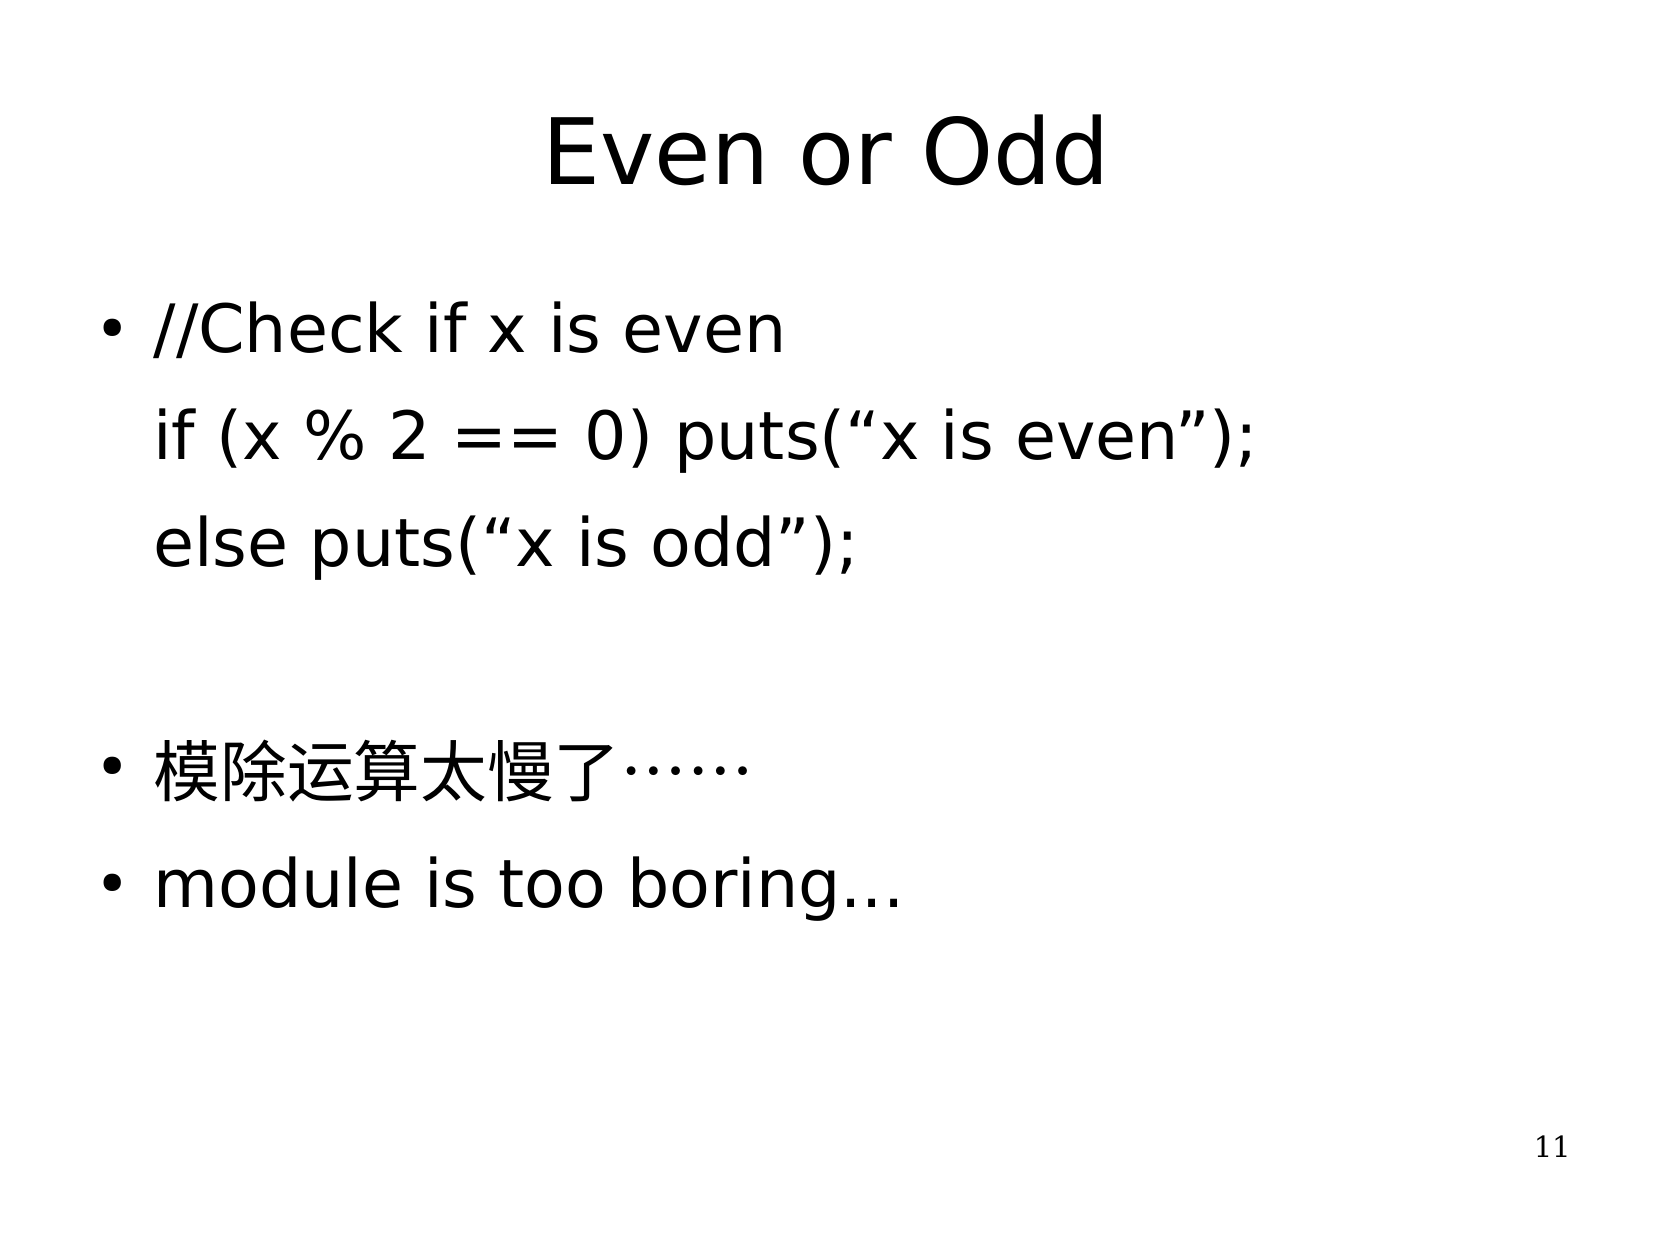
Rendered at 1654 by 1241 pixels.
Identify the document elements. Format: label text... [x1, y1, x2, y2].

list //Check if x is even if (x % 2 == 0) puts(“x is even”); else puts(“x is odd”); 模除运算太慢了…… module is too boring... [82, 290, 1571, 1010]
title Even or Odd [82, 49, 1571, 257]
